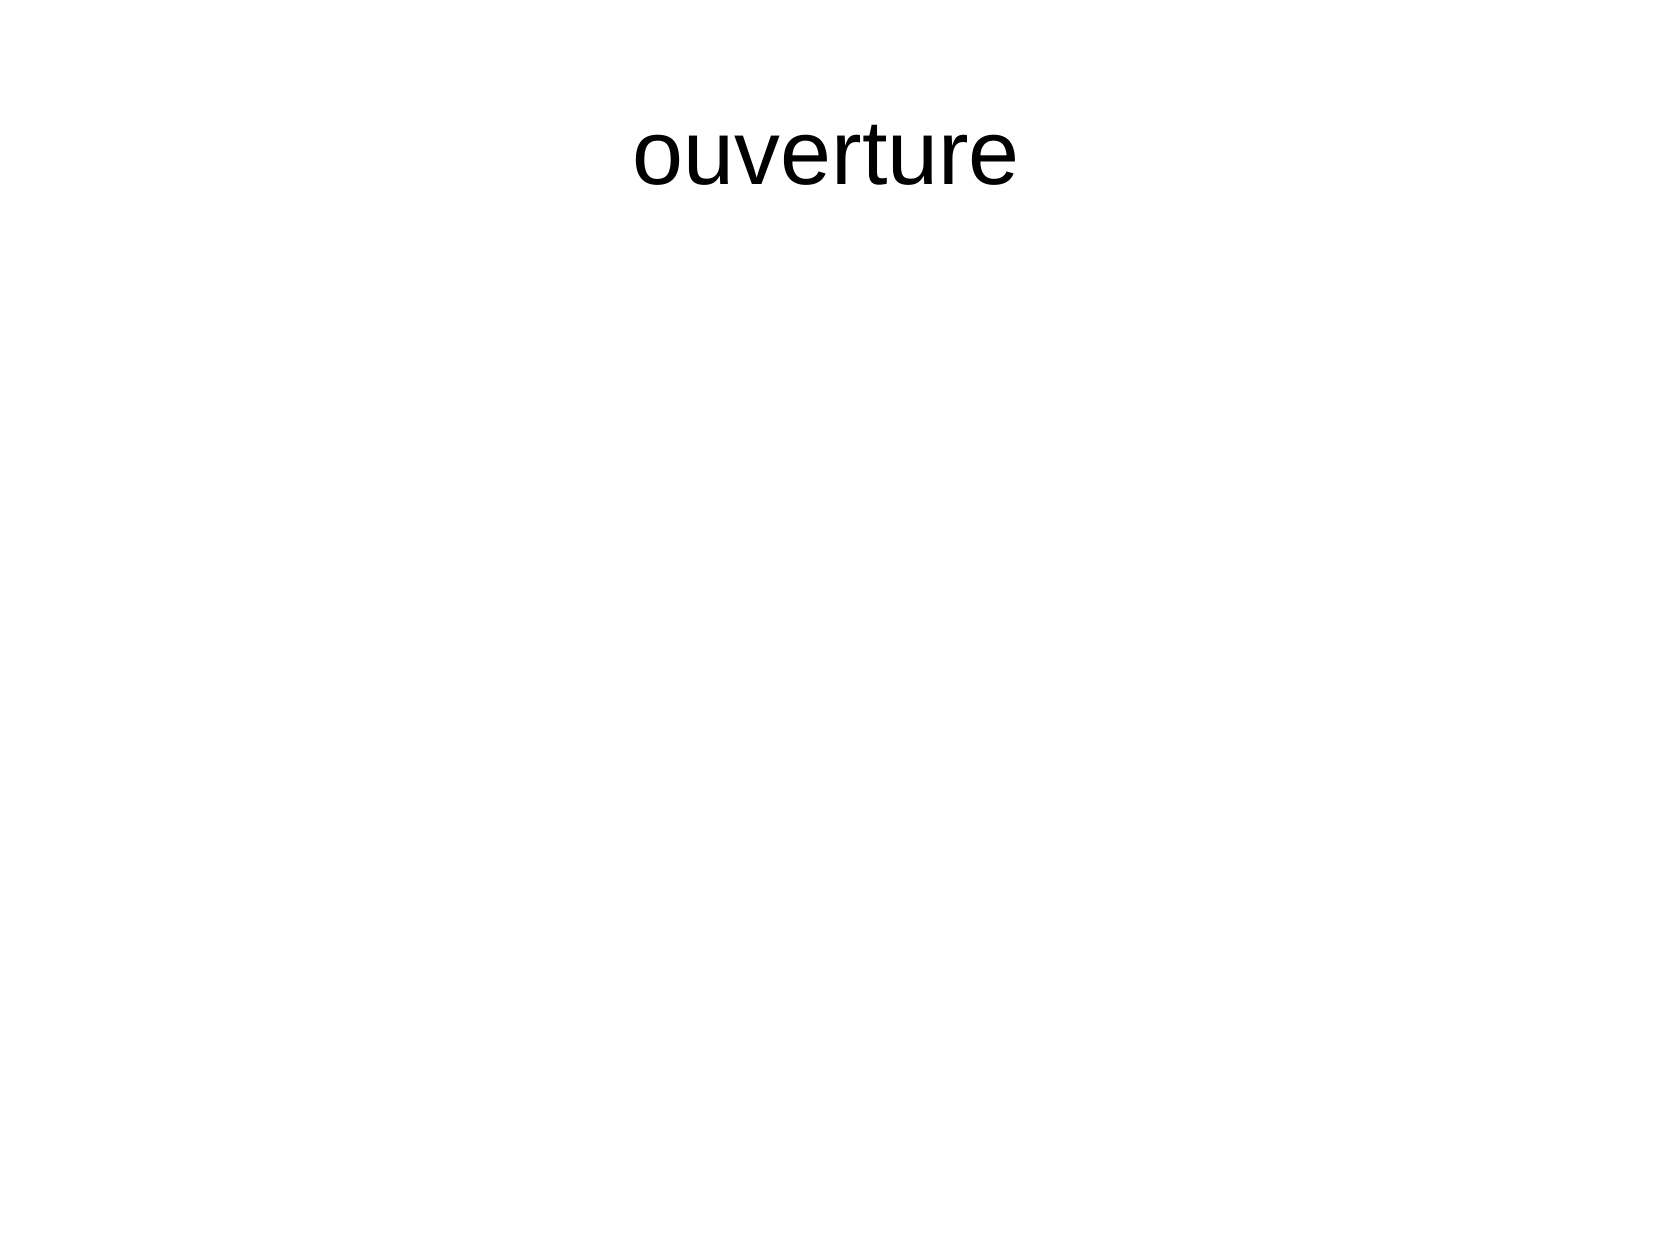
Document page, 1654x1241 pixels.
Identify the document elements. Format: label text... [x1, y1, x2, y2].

title ouverture [82, 49, 1571, 257]
